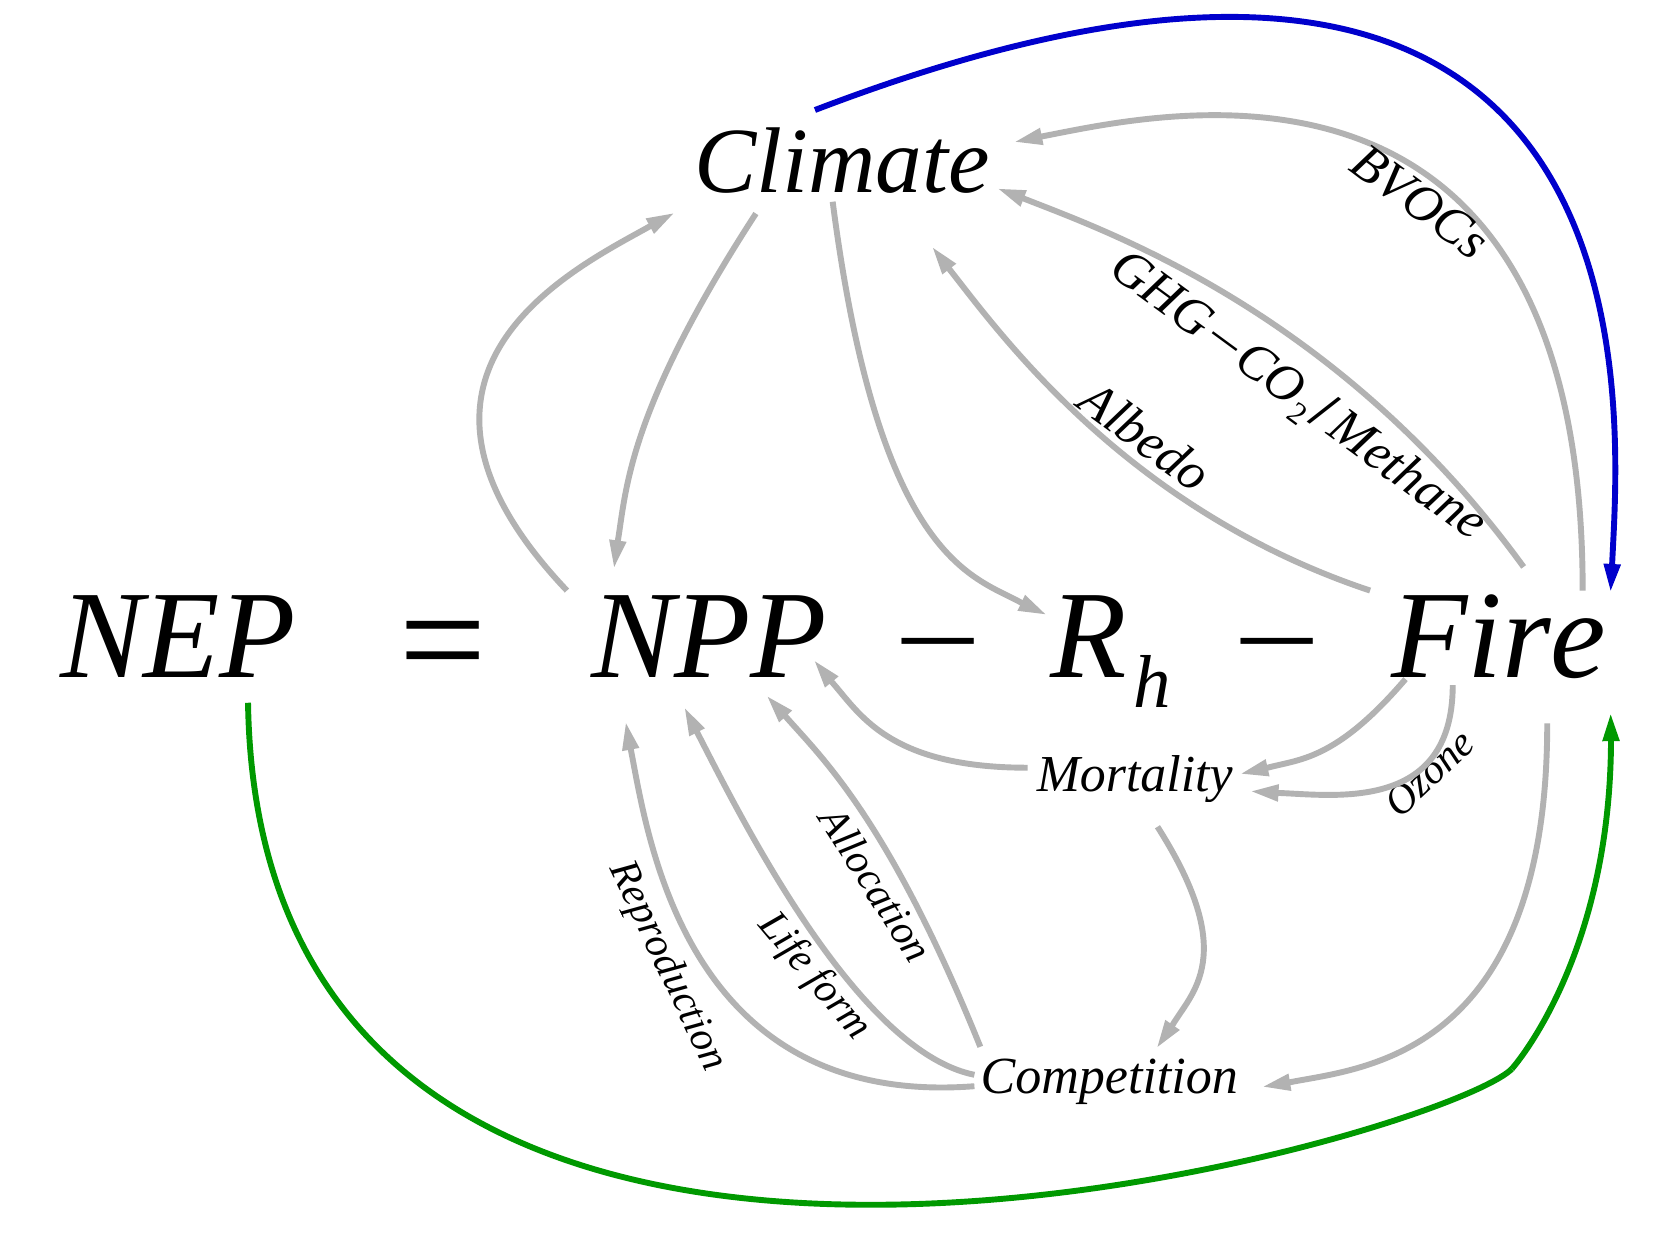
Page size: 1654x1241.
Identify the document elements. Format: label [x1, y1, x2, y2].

chart [597, 845, 744, 1085]
chart [745, 895, 888, 1052]
chart [1091, 232, 1506, 562]
chart [804, 789, 946, 976]
chart [1334, 126, 1507, 275]
chart [688, 110, 999, 214]
chart [1382, 726, 1444, 785]
chart [1027, 744, 1242, 802]
chart [1060, 362, 1229, 507]
chart [47, 566, 1617, 830]
chart [974, 1046, 1245, 1105]
